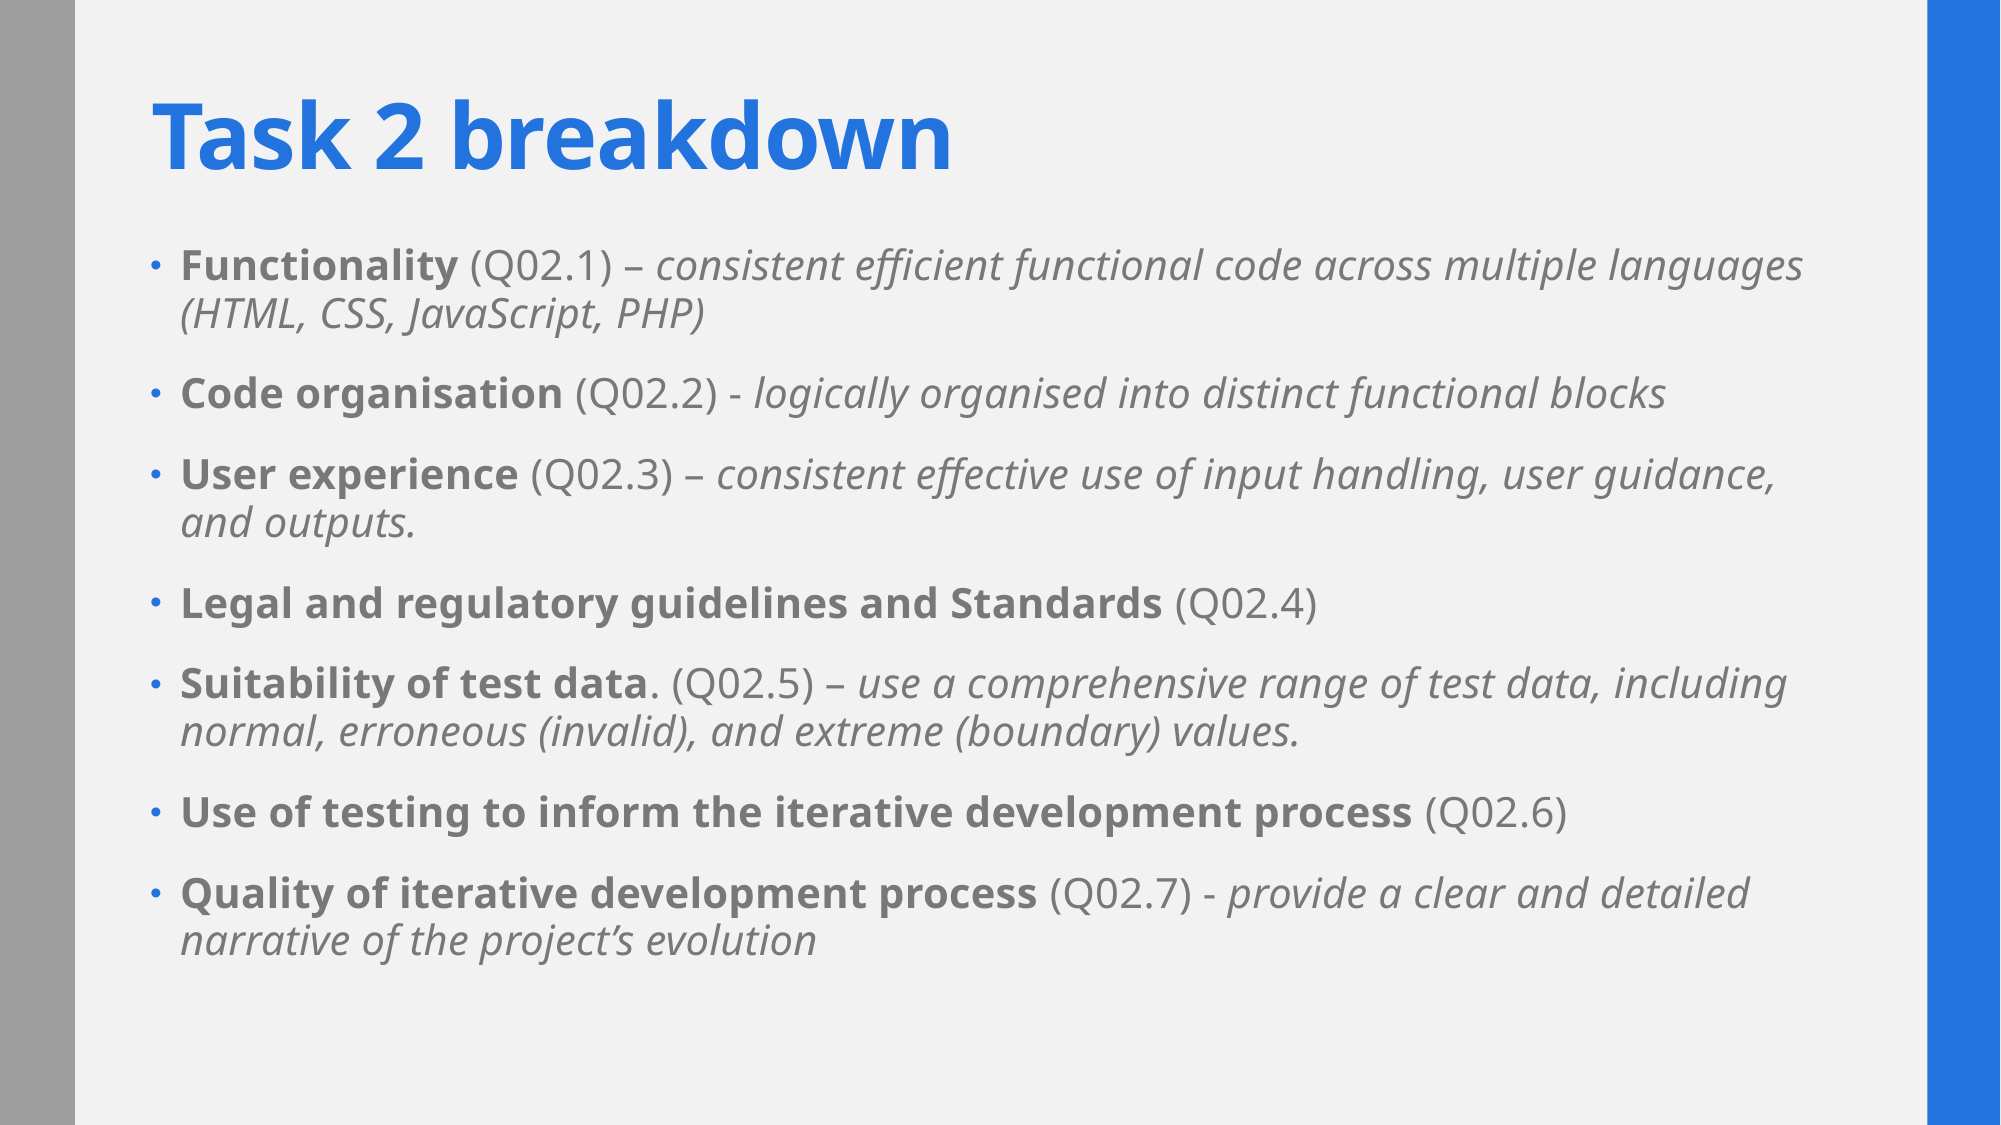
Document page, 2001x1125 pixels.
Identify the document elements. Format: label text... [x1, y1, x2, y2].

list Task 2 breakdown [151, 78, 1850, 199]
list Functionality (Q02.1) – consistent efficient functional code across multiple languages (HTML, CSS, JavaScript, PHP) Code organisation (Q02.2) - logically organised into distinct functional blocks User experience (Q02.3) – consistent effective use of input handling, user guidance, and outputs. Legal and regulatory guidelines and Standards (Q02.4) Suitability of test data. (Q02.5) – use a comprehensive range of test data, including normal, erroneous (invalid), and extreme (boundary) values. Use of testing to inform the iterative development process (Q02.6) Quality of iterative development process (Q02.7) - provide a clear and detailed narrative of the project’s evolution [150, 235, 1849, 1050]
